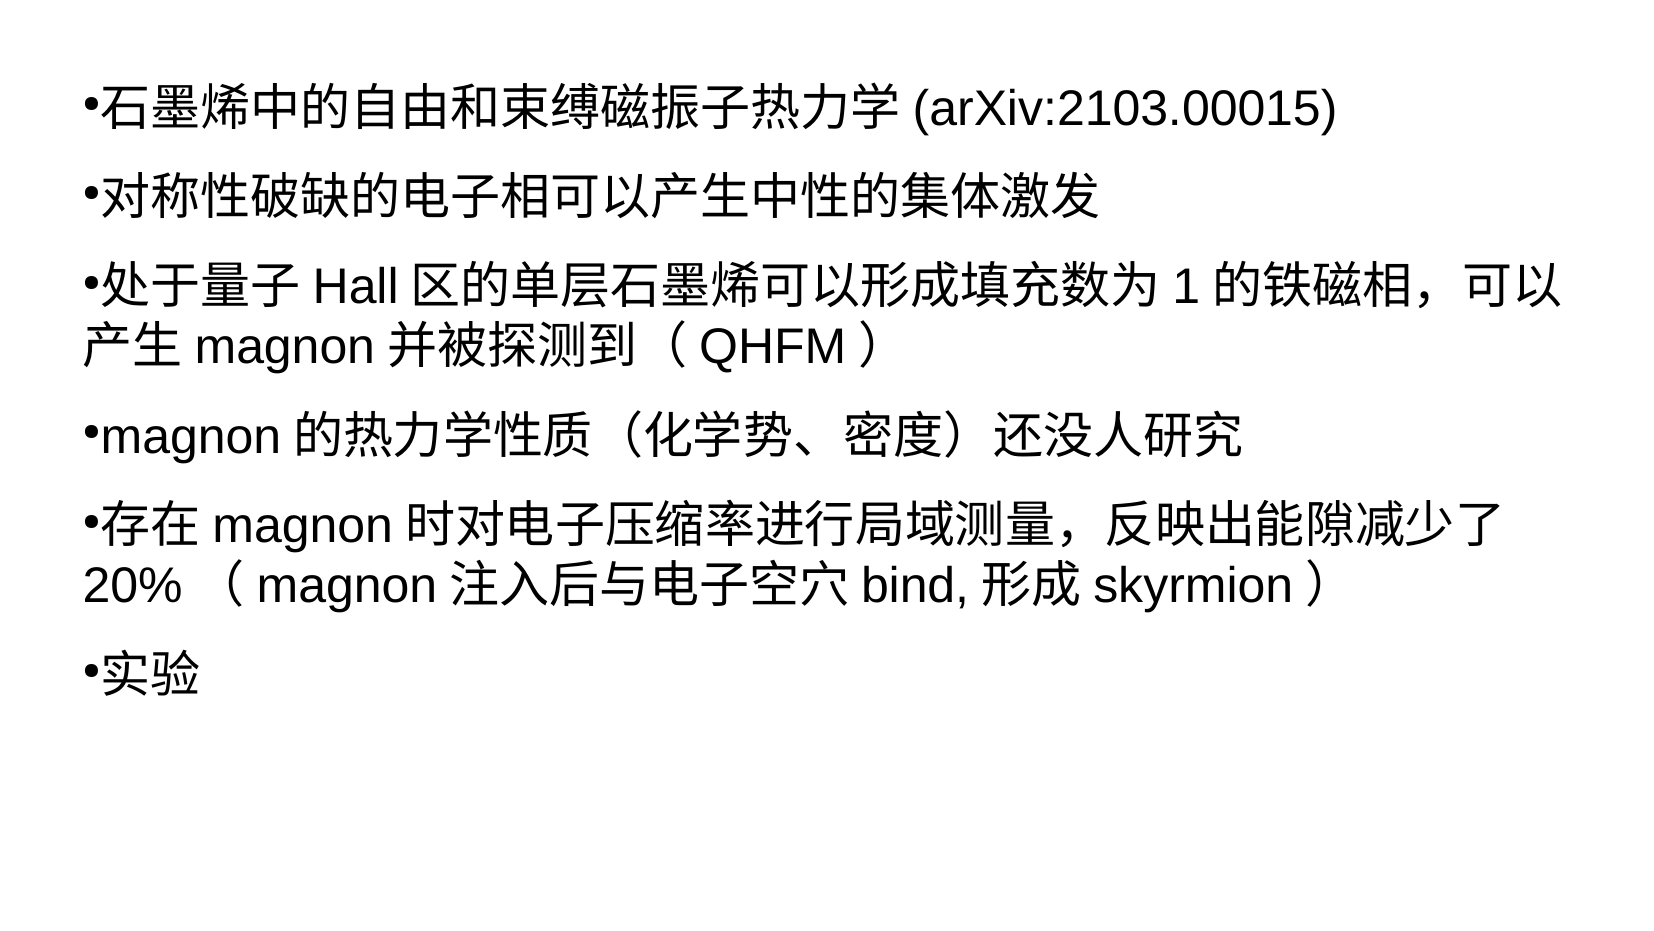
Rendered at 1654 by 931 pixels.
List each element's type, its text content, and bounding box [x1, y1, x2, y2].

list 石墨烯中的自由和束缚磁振子热力学(arXiv:2103.00015) 对称性破缺的电子相可以产生中性的集体激发 处于量子Hall区的单层石墨烯可以形成填充数为1的铁磁相，可以产生magnon并被探测到（QHFM） magnon的热力学性质（化学势、密度）还没人研究 存在magnon时对电子压缩率进行局域测量，反映出能隙减少了20%（magnon注入后与电子空穴bind,形成skyrmion） 实验 [82, 75, 1571, 863]
